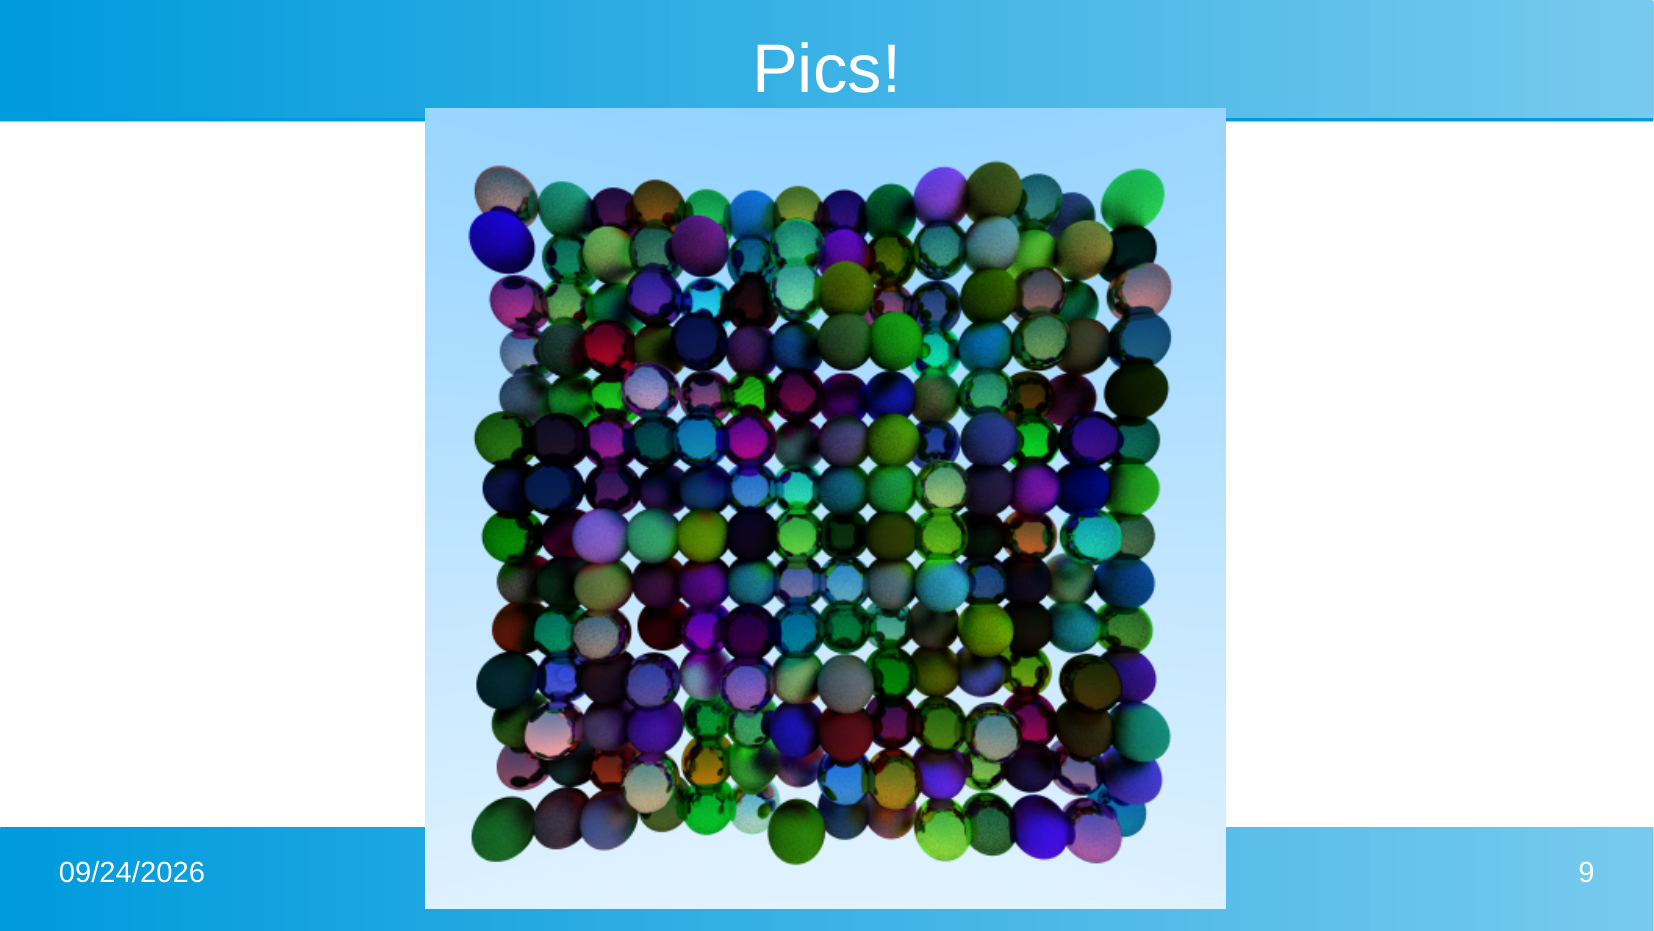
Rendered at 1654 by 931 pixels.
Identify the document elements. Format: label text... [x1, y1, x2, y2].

picture [425, 108, 1226, 909]
title Pics! [59, 29, 1595, 108]
